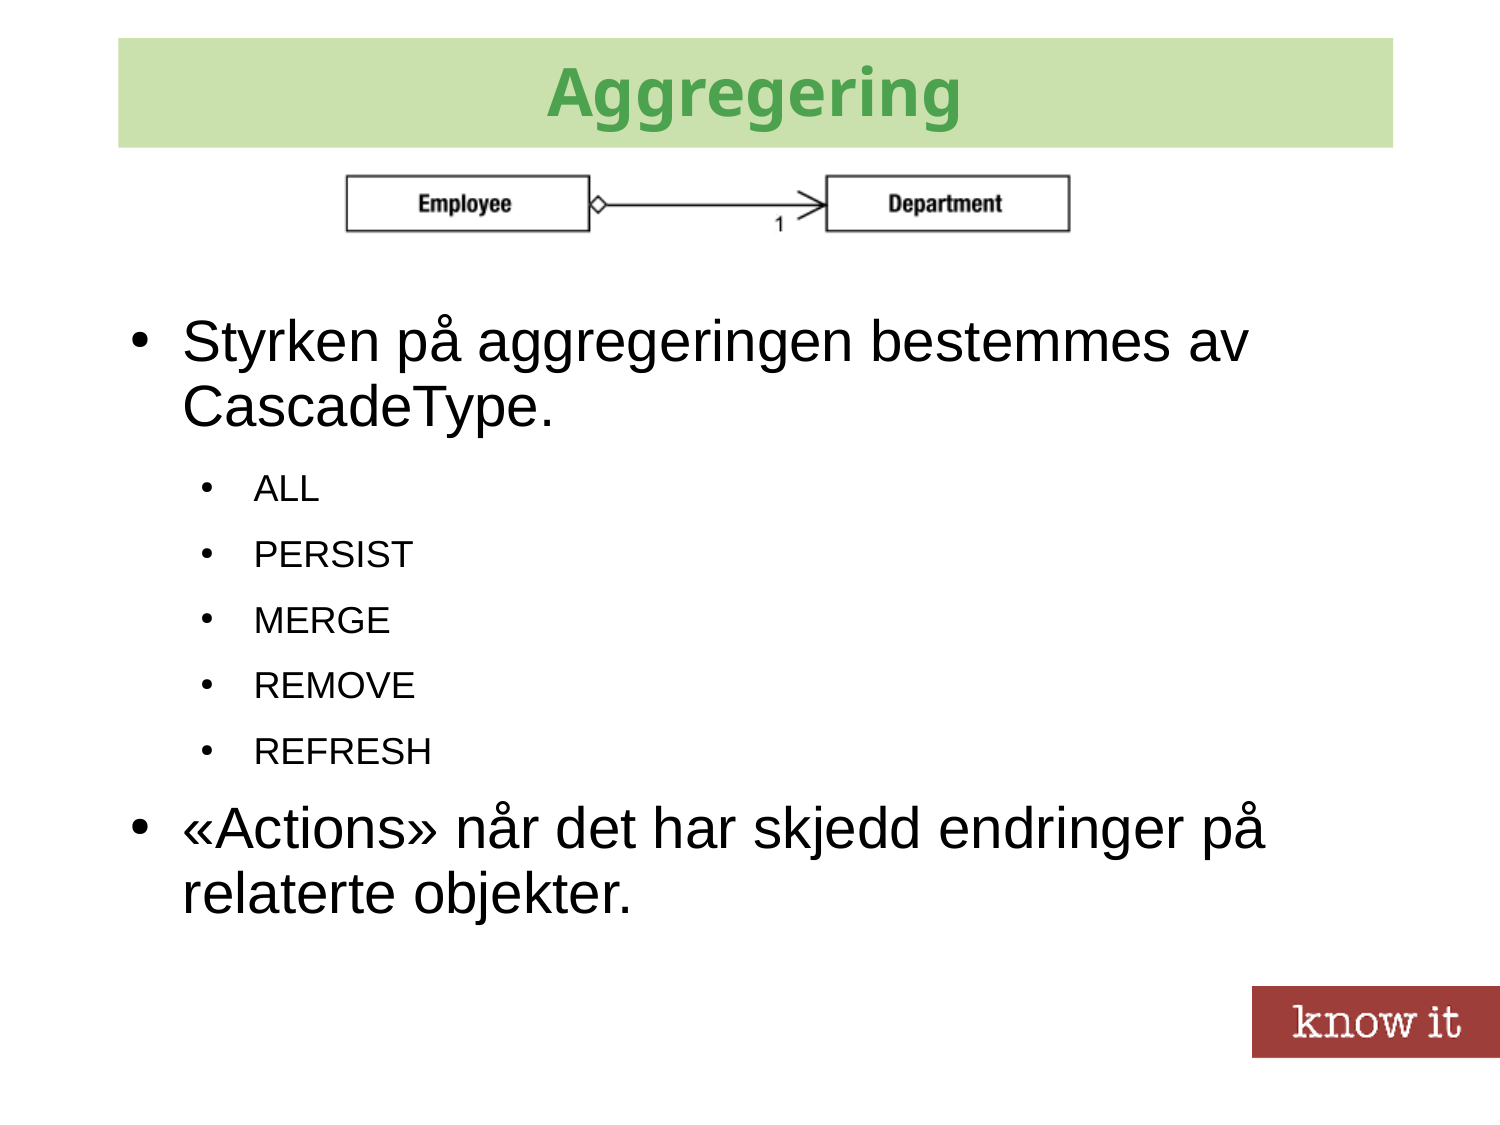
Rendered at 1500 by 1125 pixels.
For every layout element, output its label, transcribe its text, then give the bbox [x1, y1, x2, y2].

text_box Aggregering [118, 38, 1394, 148]
list Styrken på aggregeringen bestemmes av CascadeType. ALL PERSIST MERGE REMOVE REFRESH «Actions» når det har skjedd endringer på relaterte objekter. [111, 308, 1371, 926]
picture [334, 167, 1085, 249]
picture [1252, 986, 1500, 1058]
